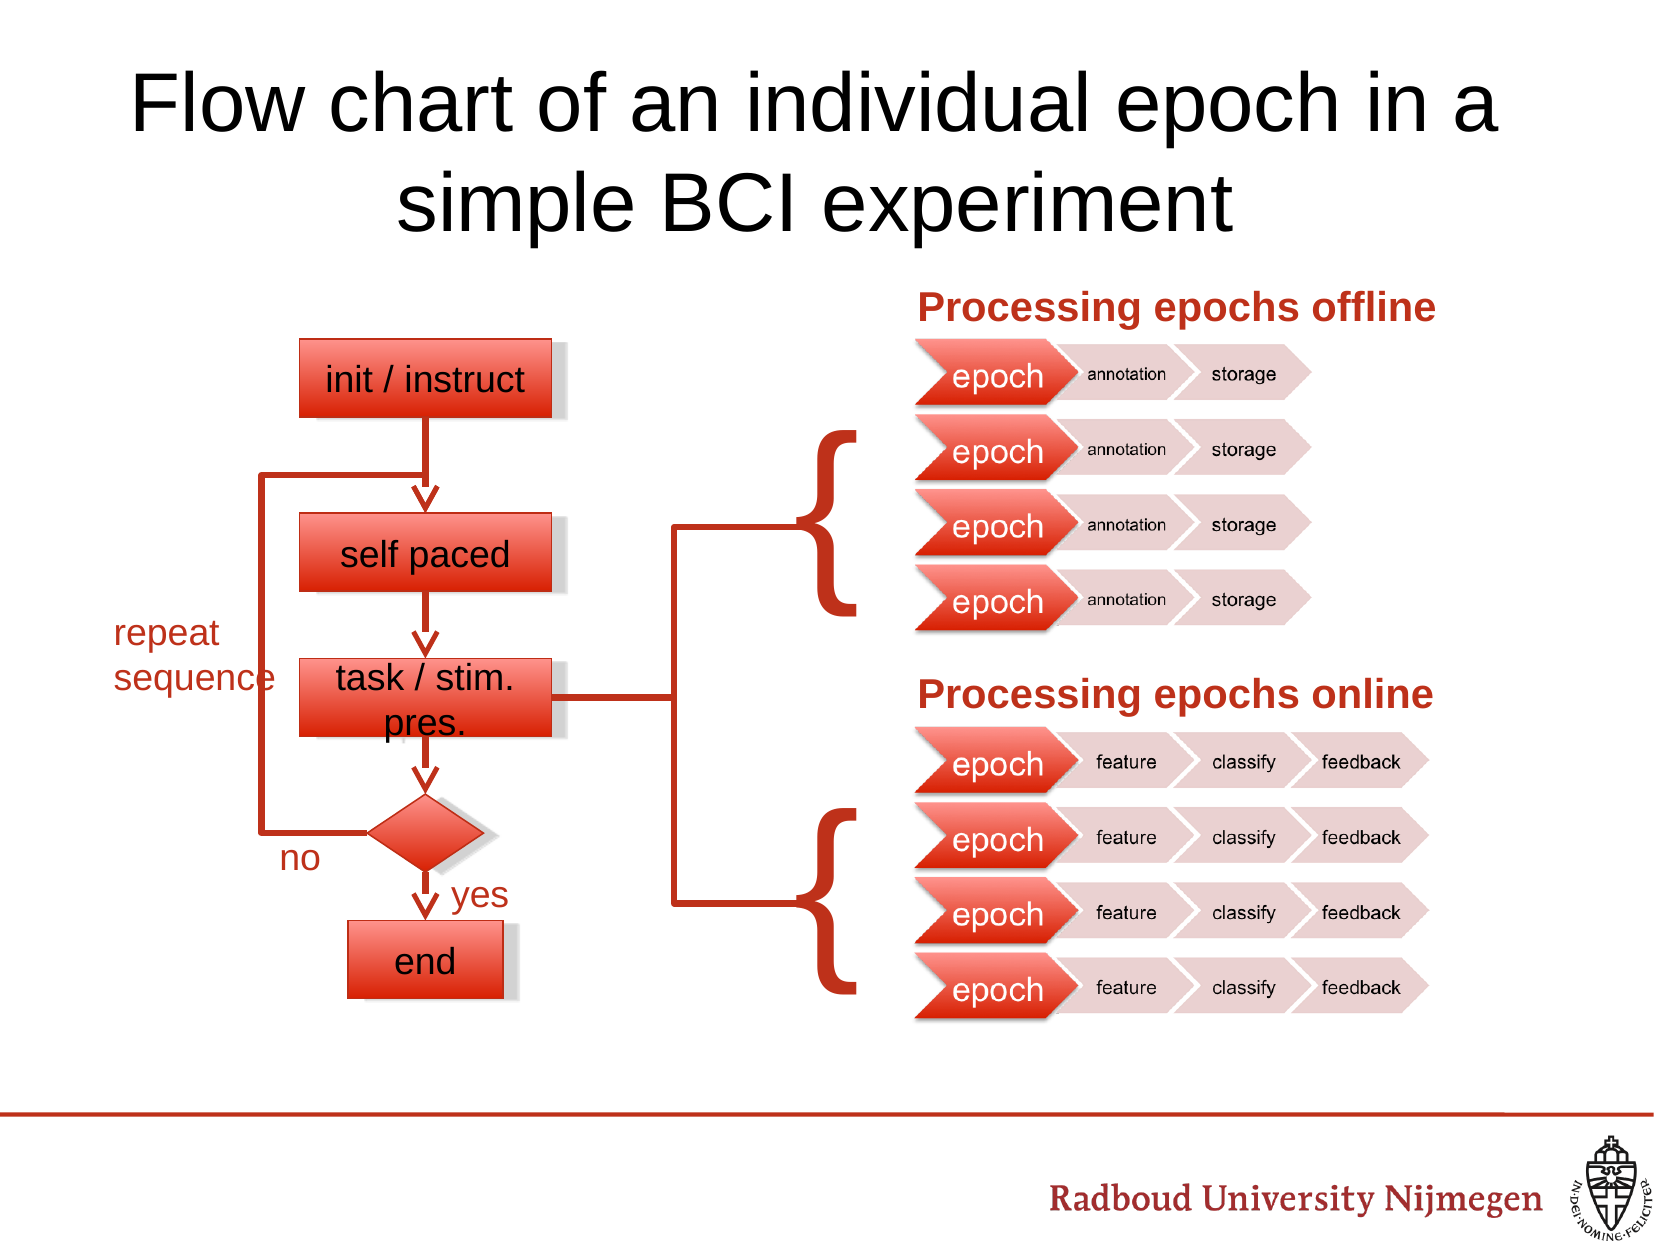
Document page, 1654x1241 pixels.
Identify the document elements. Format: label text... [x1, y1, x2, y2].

text_box { [778, 746, 973, 1002]
text_box task / stim. pres. [299, 658, 552, 737]
text_box end [347, 920, 503, 999]
text_box yes [436, 862, 525, 923]
text_box self paced [299, 513, 552, 592]
picture [680, 335, 1545, 639]
text_box Processing epochs offline [908, 271, 1486, 335]
text_box init / instruct [299, 339, 552, 417]
text_box no [264, 825, 336, 886]
picture [1050, 1134, 1654, 1241]
title Flow chart of an individual epoch in a simple BCI experiment [112, 39, 1518, 257]
text_box [367, 794, 484, 872]
text_box Processing epochs online [908, 658, 1486, 723]
picture [738, 723, 1604, 1027]
text_box repeat sequence [98, 600, 291, 707]
